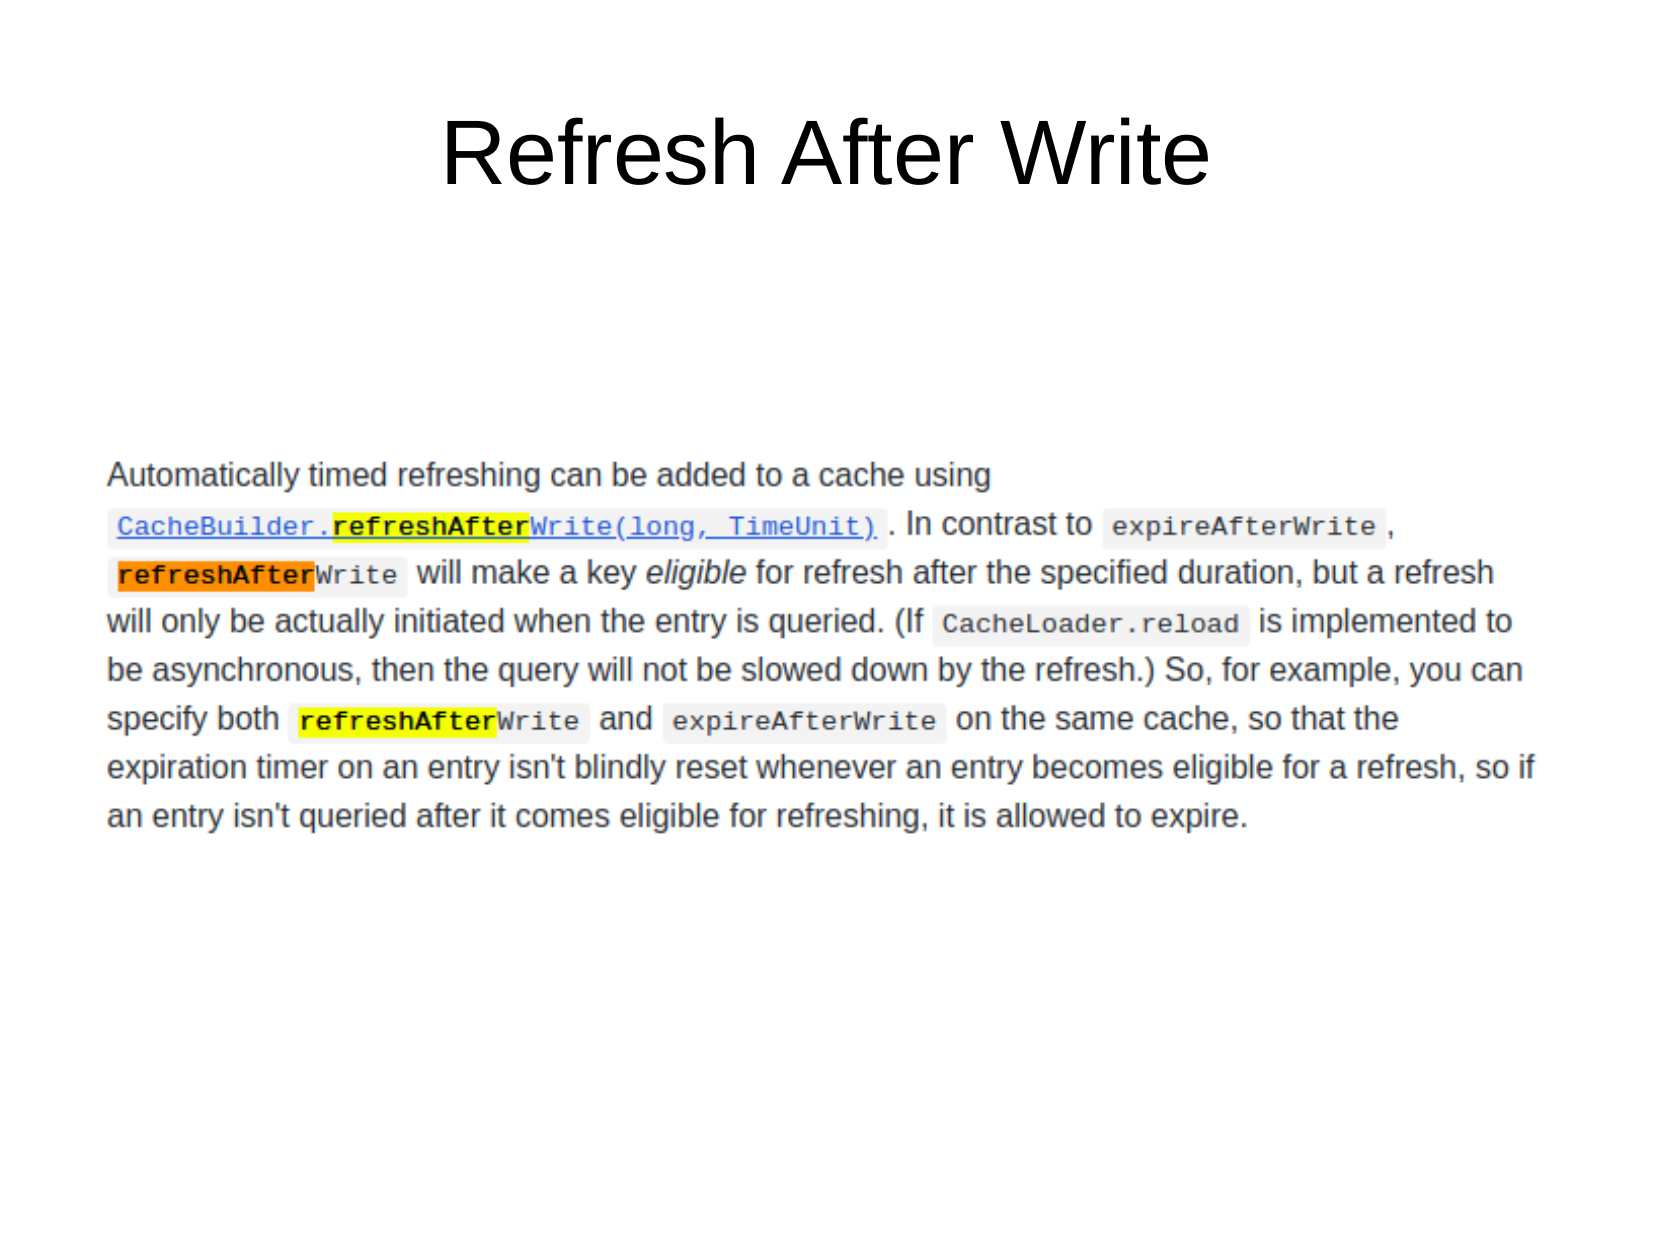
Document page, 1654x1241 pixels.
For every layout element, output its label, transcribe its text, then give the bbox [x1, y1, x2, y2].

title Refresh After Write [82, 49, 1571, 257]
picture [82, 442, 1571, 858]
